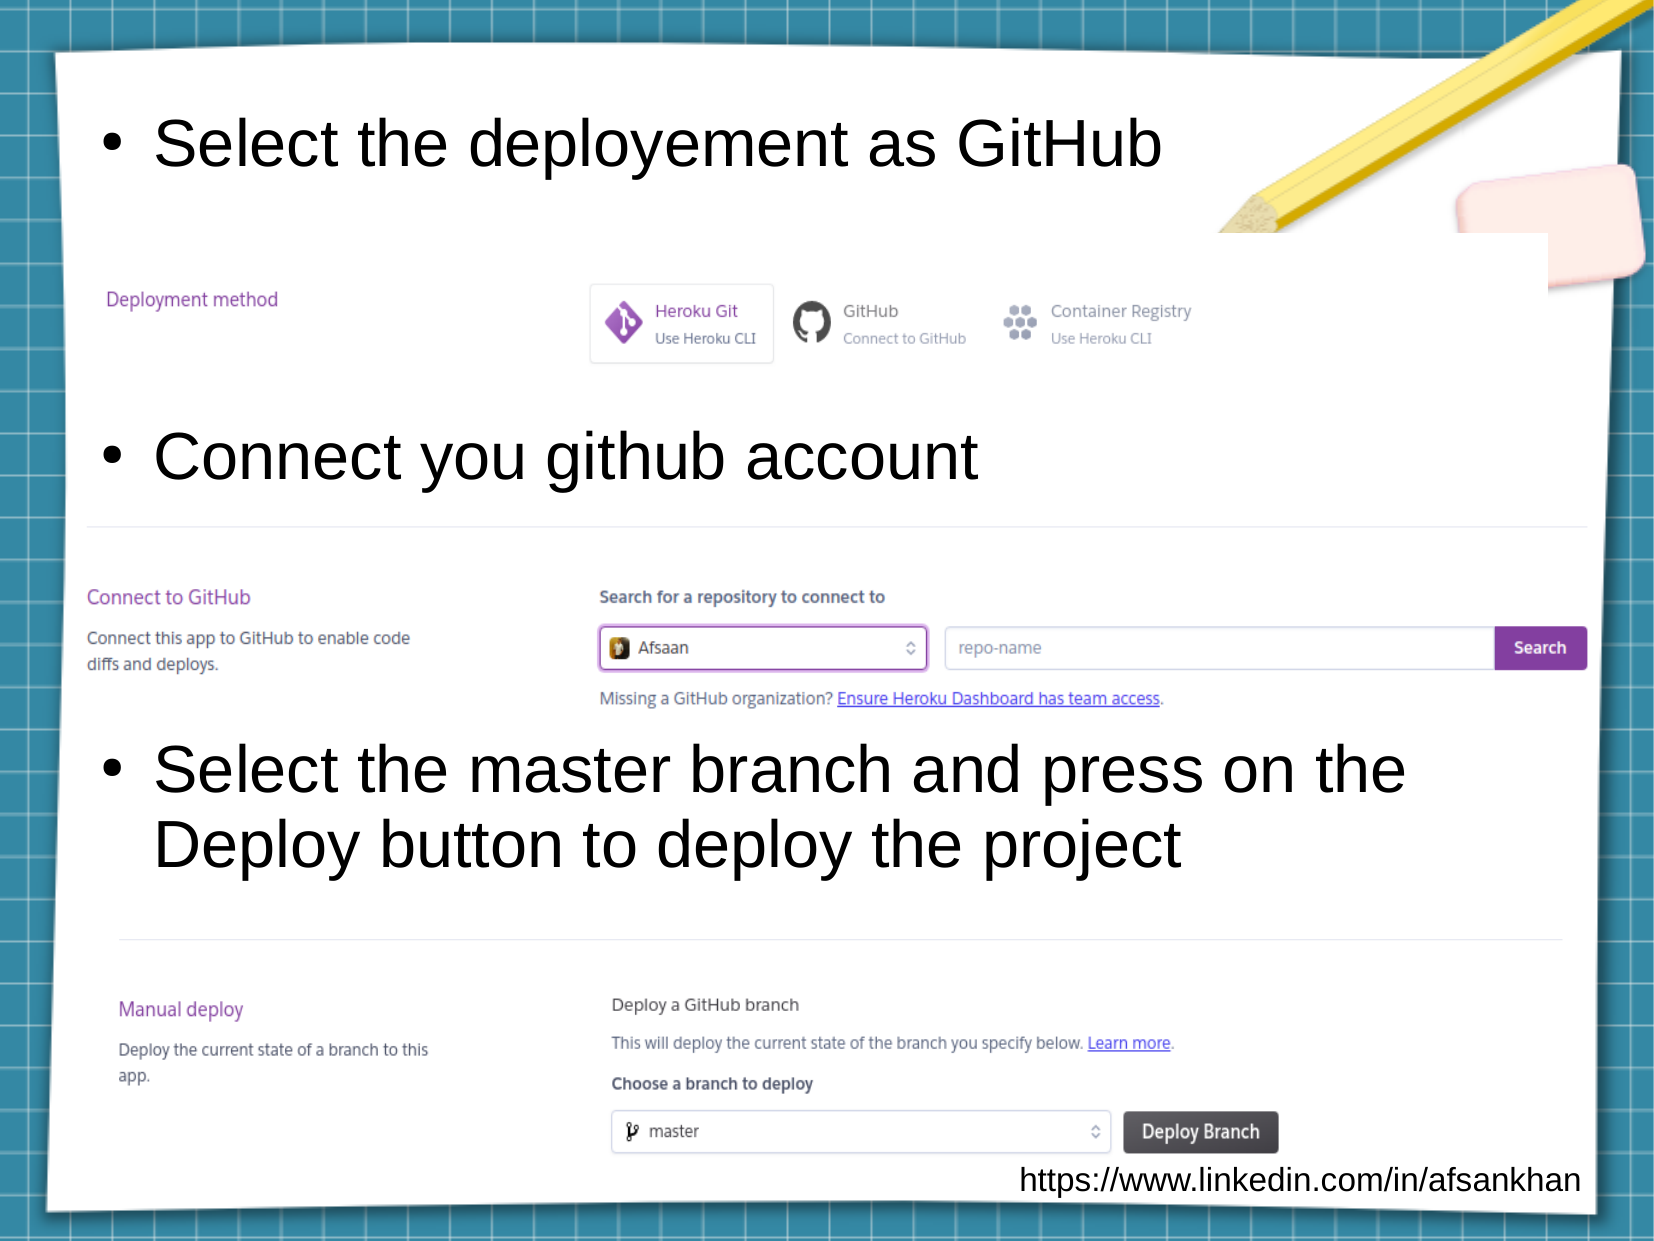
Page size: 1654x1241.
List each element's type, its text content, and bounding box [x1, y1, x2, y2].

list Select the deployement as GitHub Connect you github account Select the master branch and press on the Deploy button to deploy the project [82, 721, 1571, 1193]
list Select the deployement as GitHub Connect you github account Select the master branch and press on the Deploy button to deploy the project [82, 106, 1571, 525]
picture [0, 0, 1654, 1241]
text_box https://www.linkedin.com/in/afsankhan [1004, 1153, 1598, 1206]
